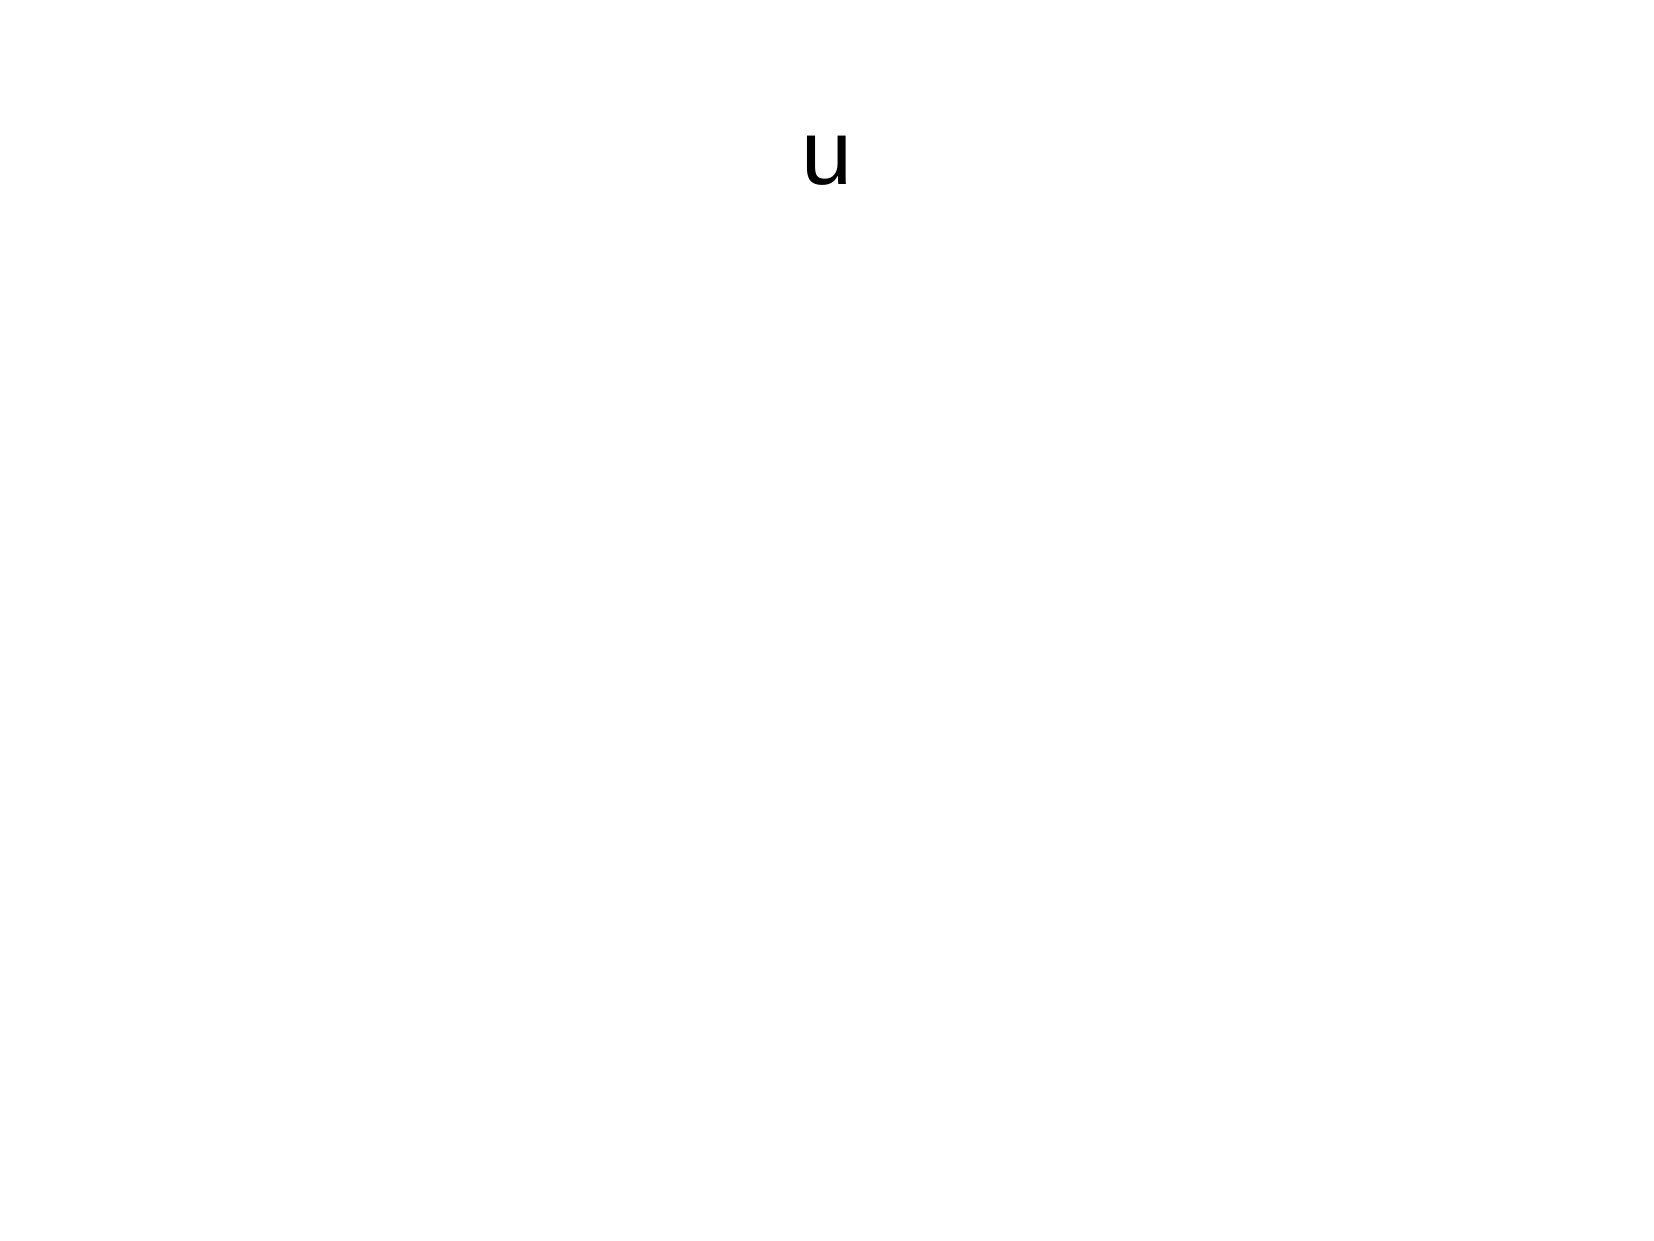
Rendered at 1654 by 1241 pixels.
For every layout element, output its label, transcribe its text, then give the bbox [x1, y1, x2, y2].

title u [82, 49, 1571, 257]
